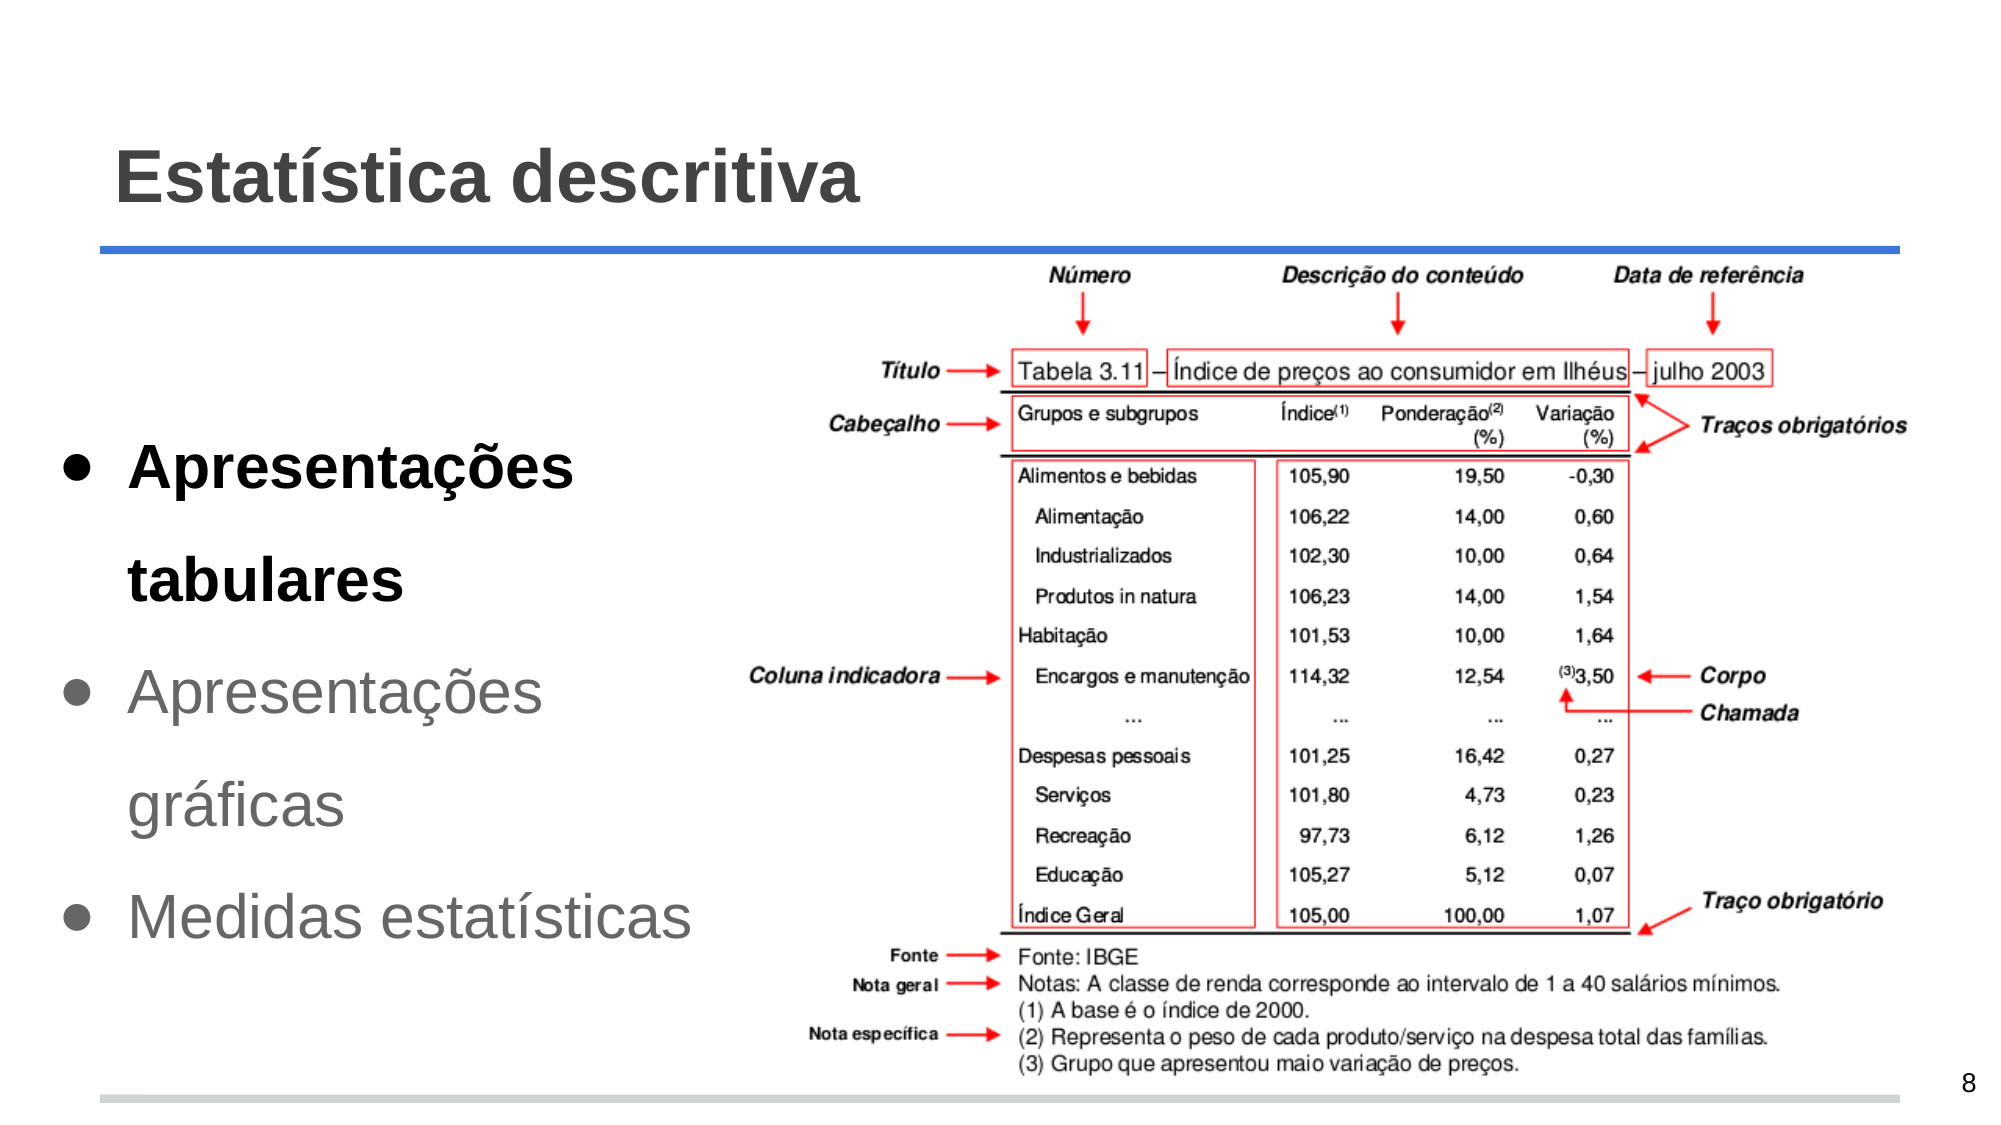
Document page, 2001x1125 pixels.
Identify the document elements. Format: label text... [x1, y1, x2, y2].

list Apresentações tabulares Apresentações gráficas Medidas estatísticas [37, 262, 744, 1078]
slide_number <number> [1871, 1038, 1992, 1125]
picture [743, 261, 1913, 1079]
title Estatística descritiva [99, 45, 1900, 233]
